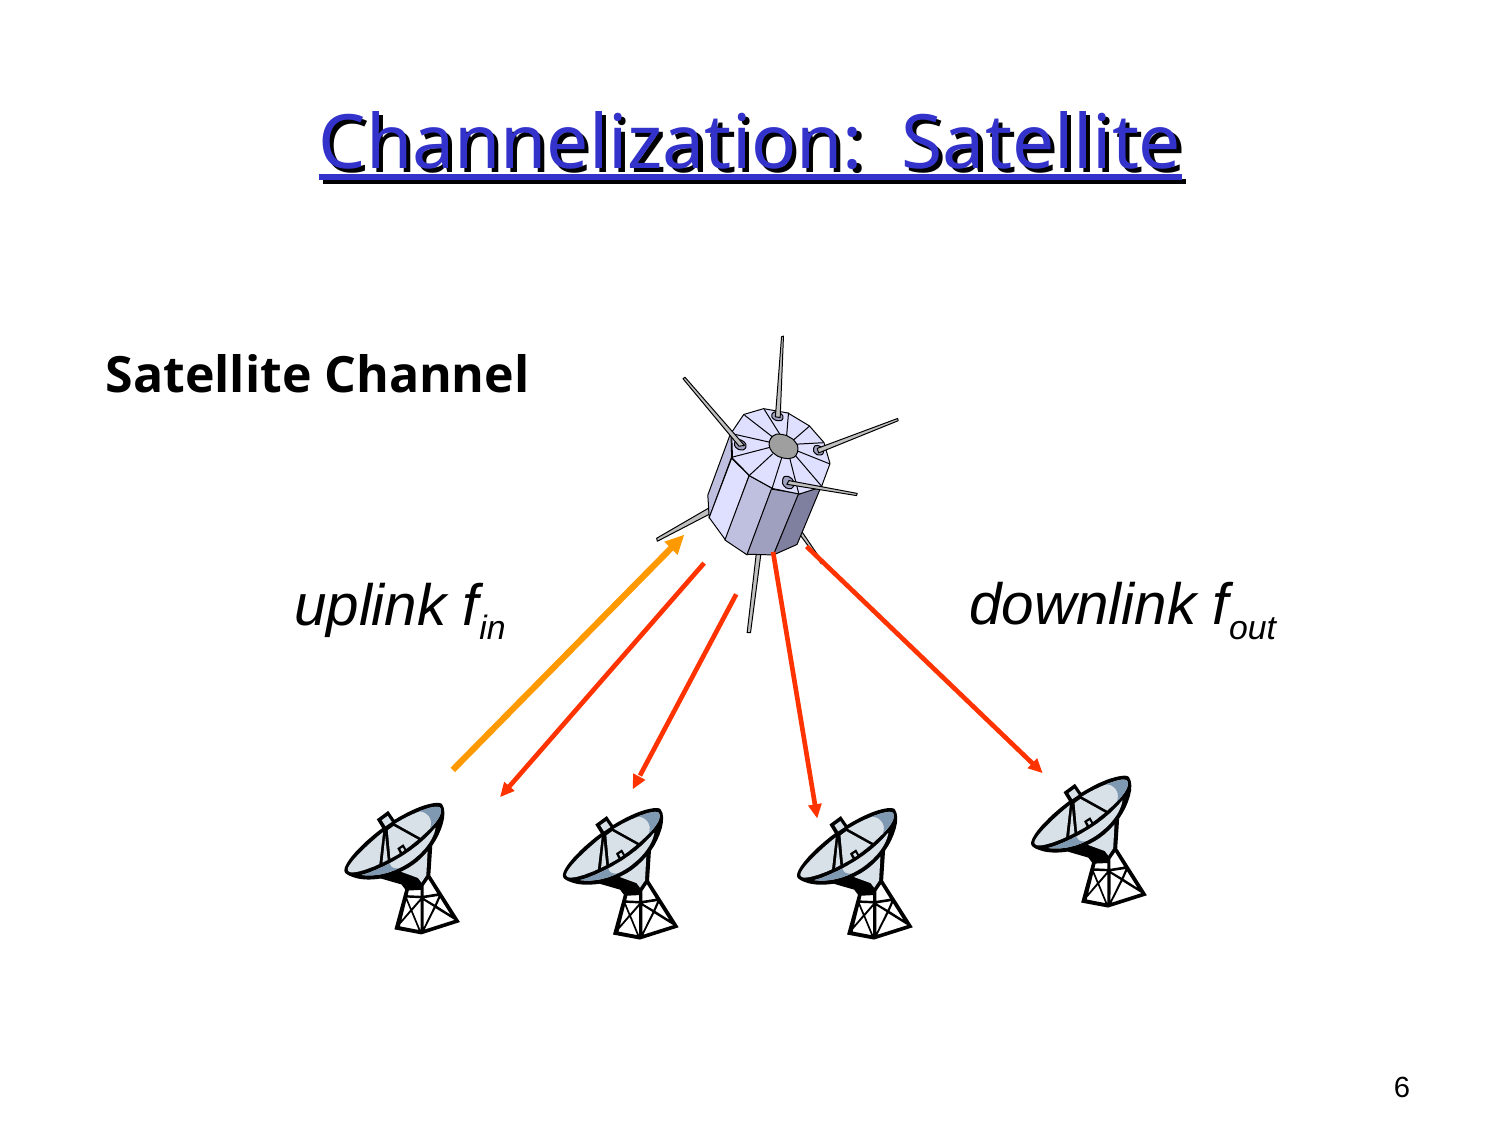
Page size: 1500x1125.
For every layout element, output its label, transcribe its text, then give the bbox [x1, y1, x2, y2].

picture [793, 805, 913, 940]
text_box downlink fout [954, 558, 1391, 654]
picture [559, 805, 679, 940]
text_box Satellite Channel [90, 335, 589, 448]
picture [1027, 772, 1147, 908]
title Channelization: Satellite [75, 45, 1426, 233]
text_box uplink fin [279, 559, 646, 655]
picture [655, 335, 900, 634]
picture [341, 800, 460, 935]
